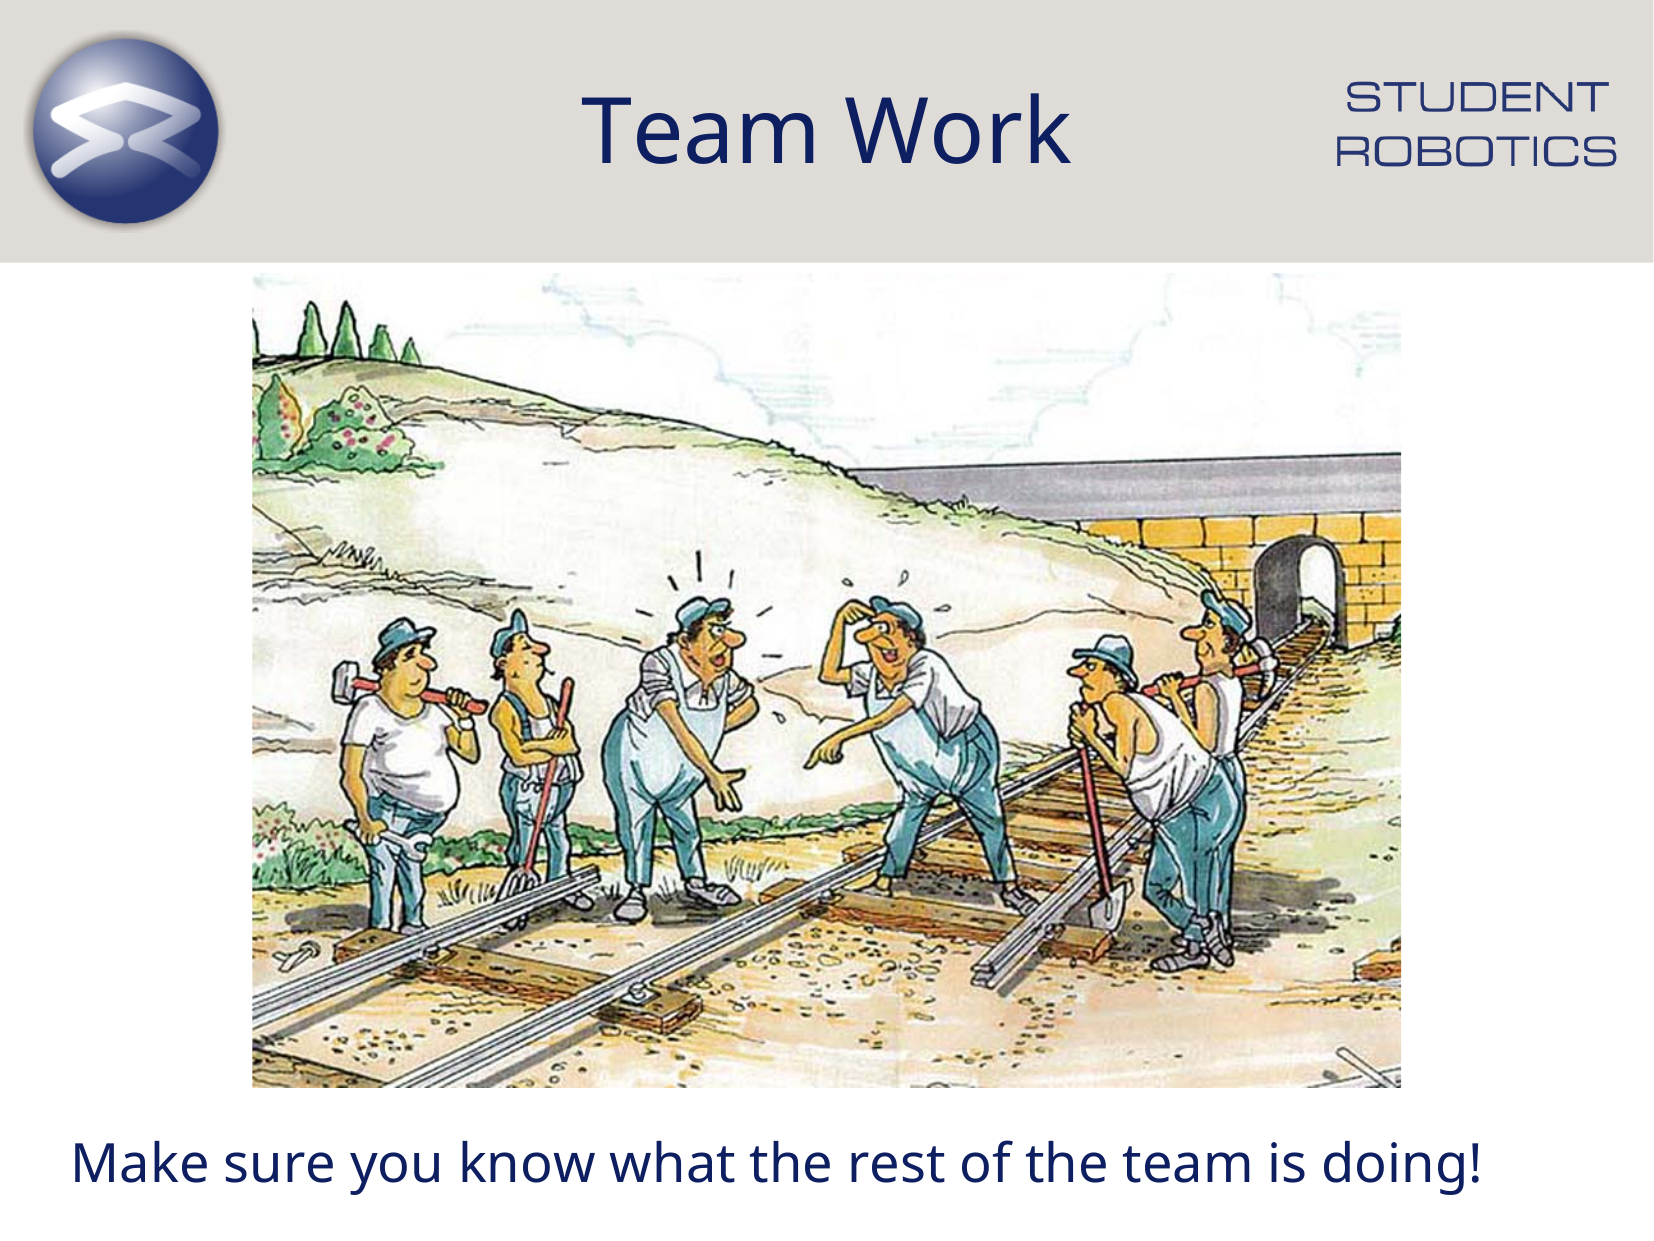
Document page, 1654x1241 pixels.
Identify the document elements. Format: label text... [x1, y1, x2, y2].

picture [1571, 68, 1633, 174]
list Make sure you know what the rest of the team is doing! [0, 1125, 1613, 1201]
picture [252, 273, 1402, 1088]
title Team Work [82, 0, 1571, 257]
picture [9, 19, 82, 245]
